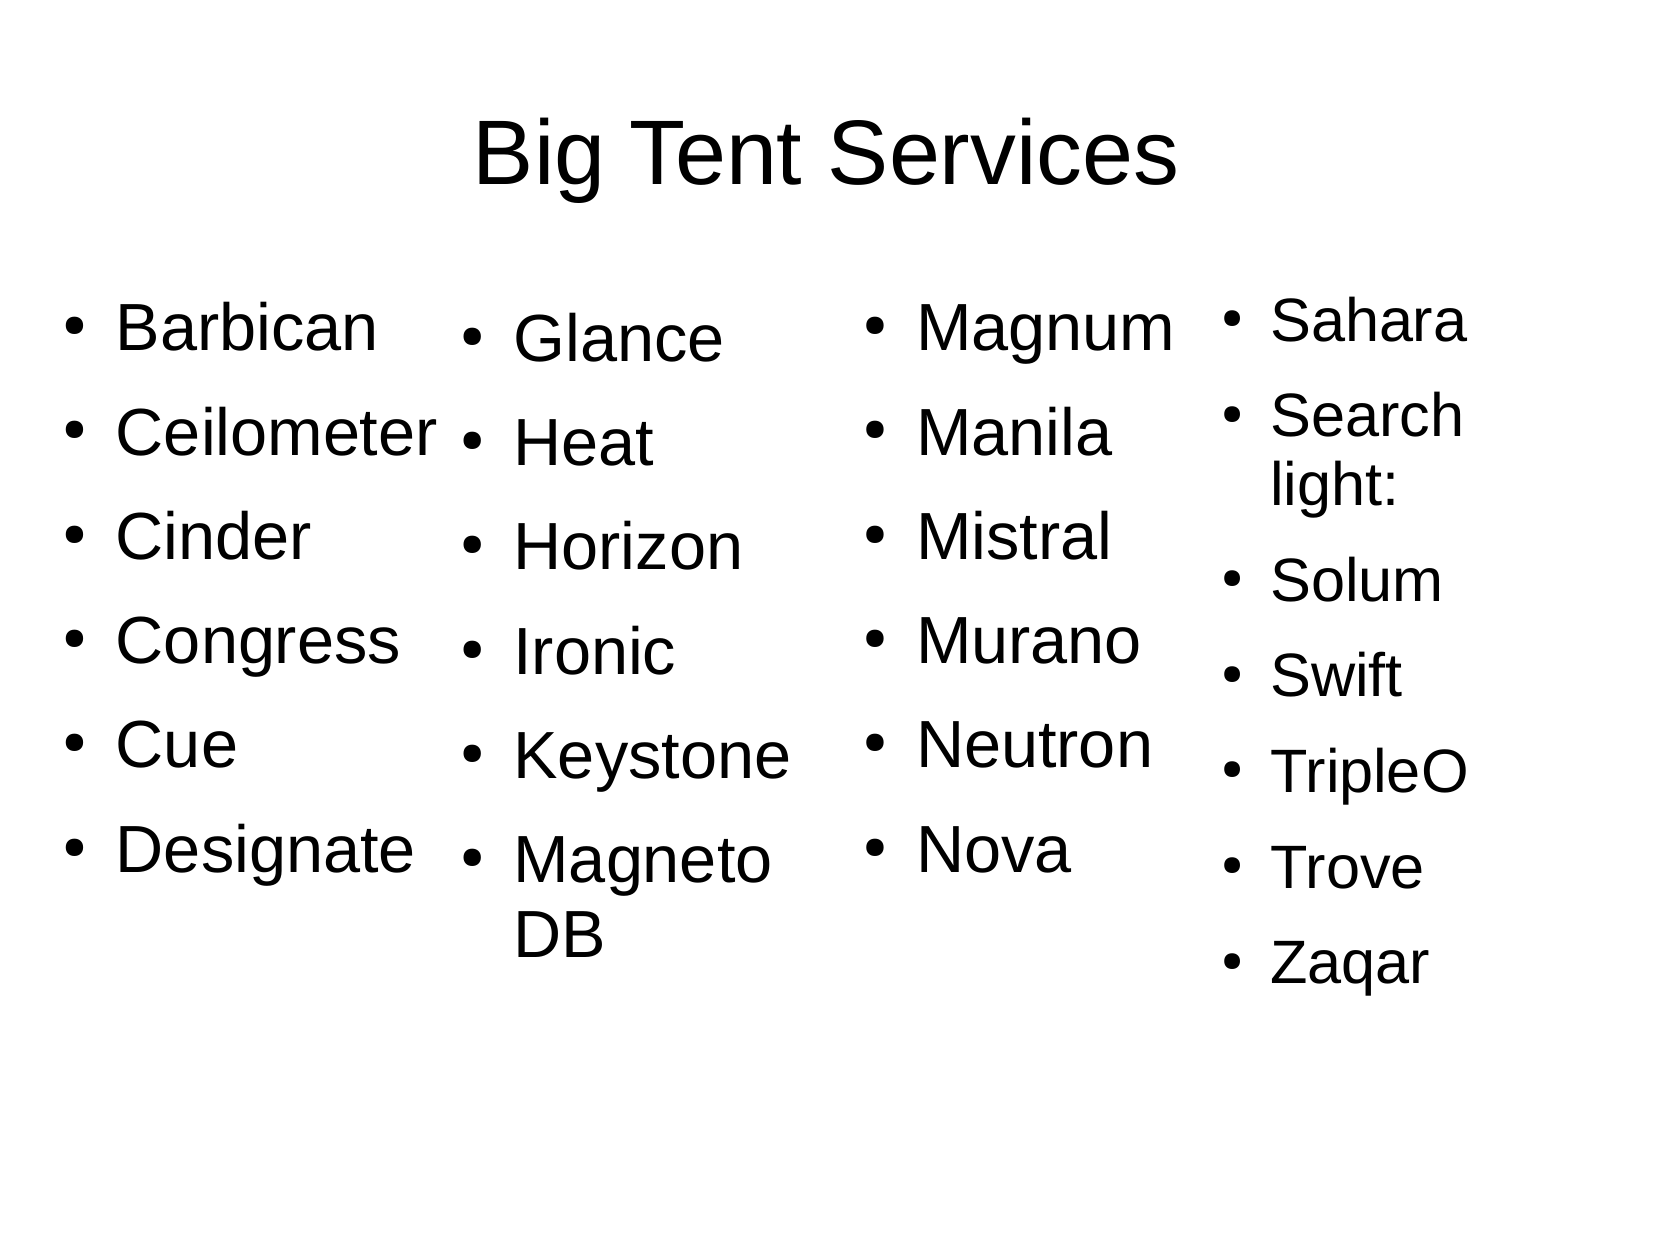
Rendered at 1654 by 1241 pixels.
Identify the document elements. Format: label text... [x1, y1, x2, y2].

list Glance Heat Horizon Ironic Keystone Magneto DB [442, 300, 826, 1021]
list Barbican Ceilometer Cinder Congress Cue Designate [45, 290, 466, 1010]
title Big Tent Services [82, 49, 1571, 257]
list Sahara Search light: Solum Swift TripleO Trove Zaqar [1205, 285, 1531, 1006]
list Magnum Manila Mistral Murano Neutron Nova [845, 290, 1201, 1010]
